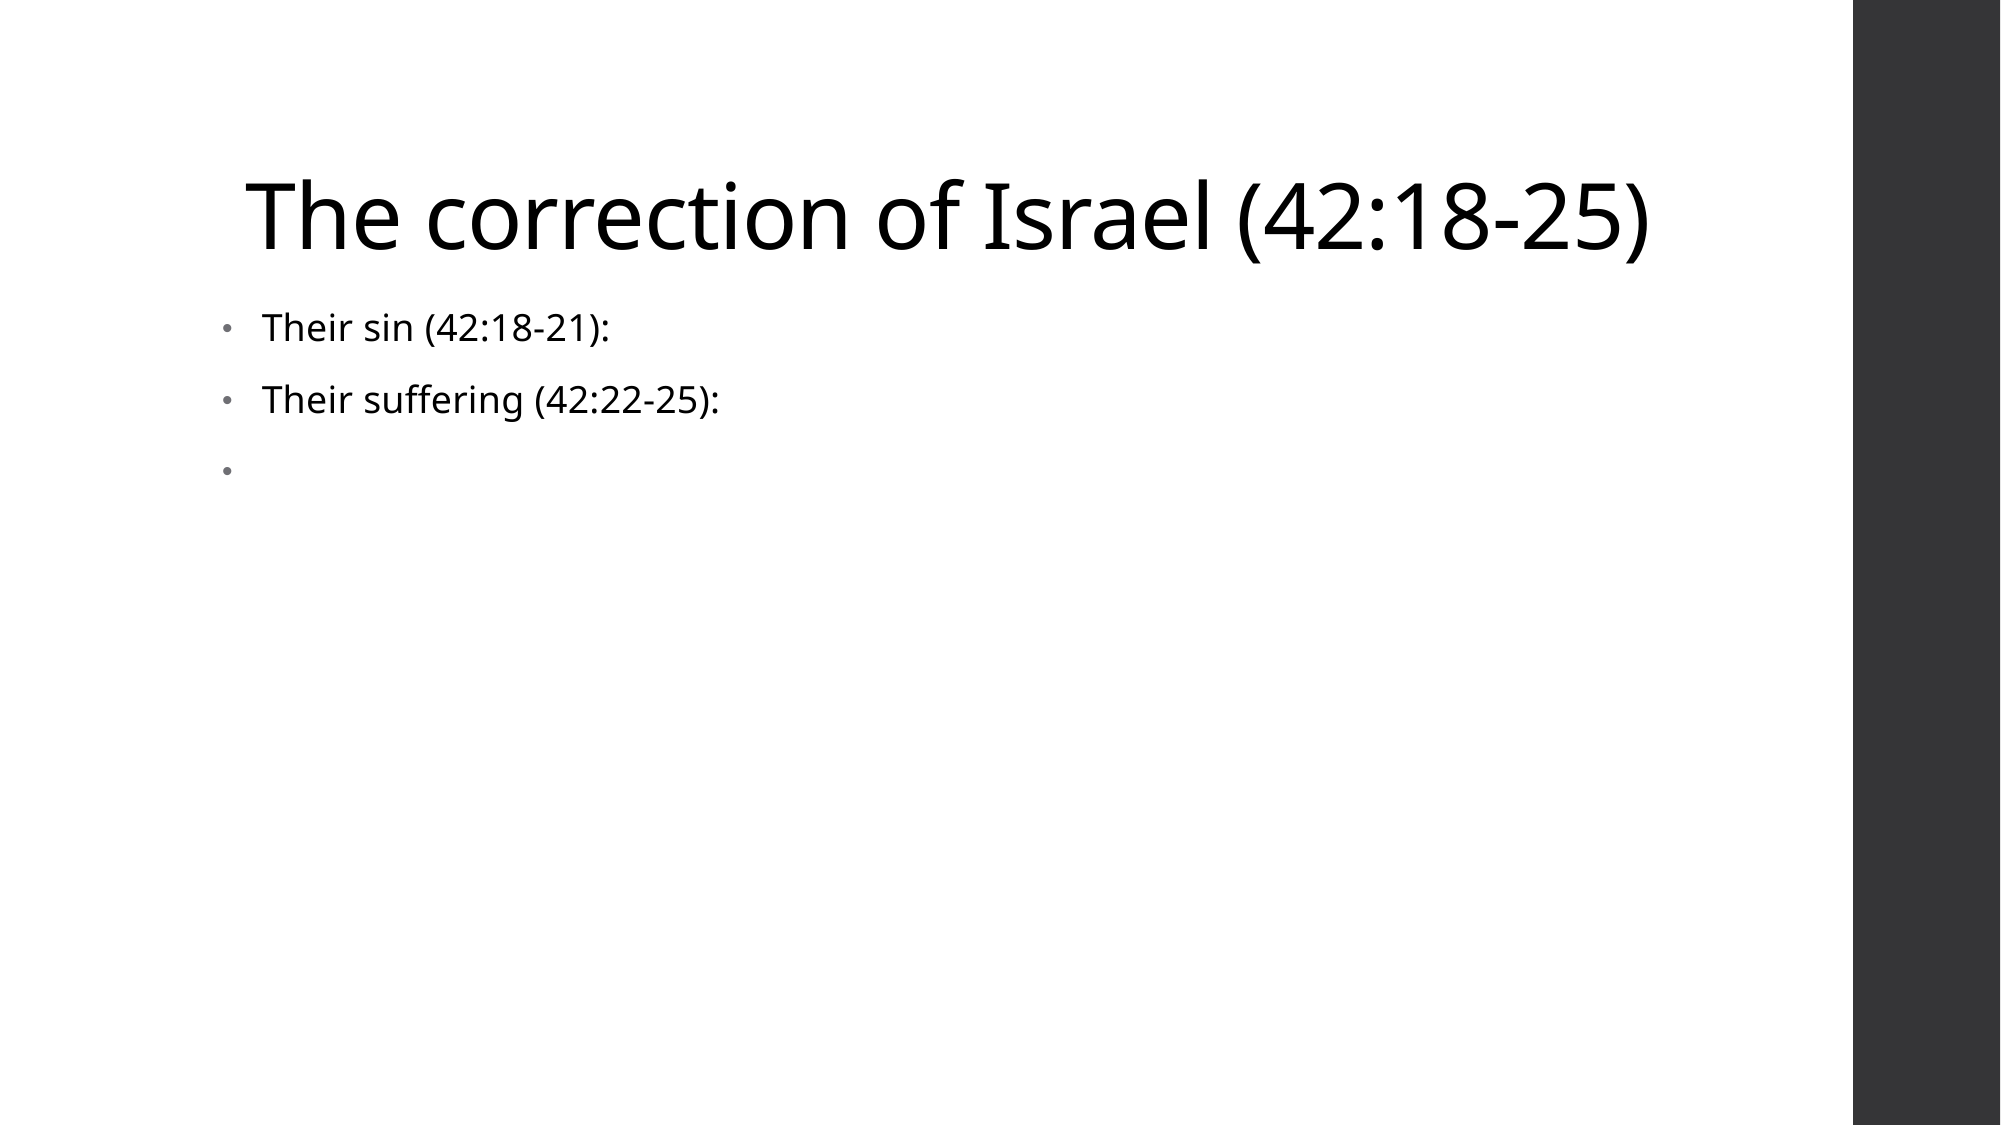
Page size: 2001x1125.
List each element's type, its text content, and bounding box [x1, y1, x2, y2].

title The correction of Israel (42:18-25) [206, 60, 1797, 278]
list Their sin (42:18-21): Their suffering (42:22-25): [206, 299, 1617, 1014]
